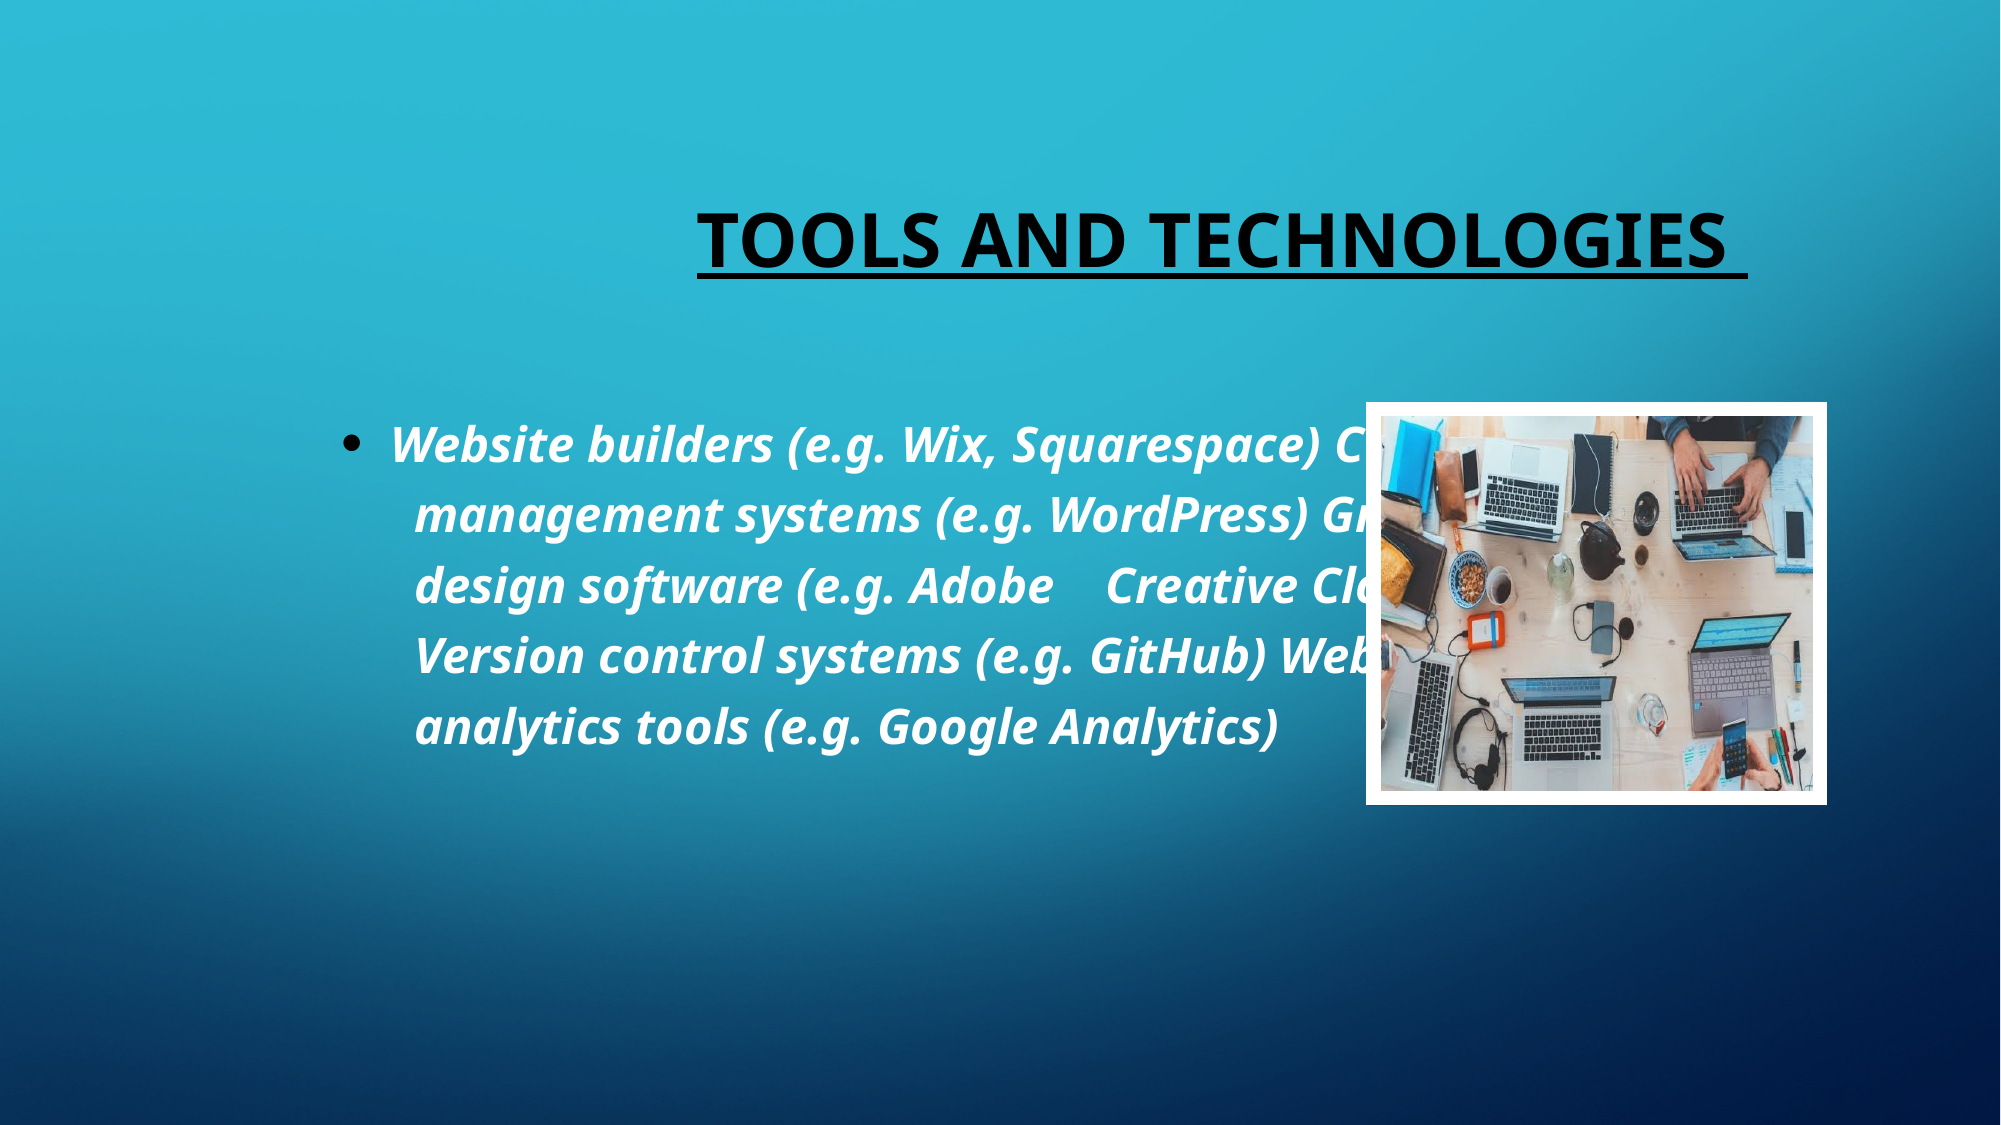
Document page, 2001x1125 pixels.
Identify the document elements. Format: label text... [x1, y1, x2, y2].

picture [1380, 416, 1813, 791]
list Website builders (e.g. Wix, Squarespace) Content management systems (e.g. WordPress) Graphic design software (e.g. Adobe Creative Cloud) Version control systems (e.g. GitHub) Website analytics tools (e.g. Google Analytics) [325, 393, 1545, 830]
title Tools and technologies [681, 152, 1901, 335]
